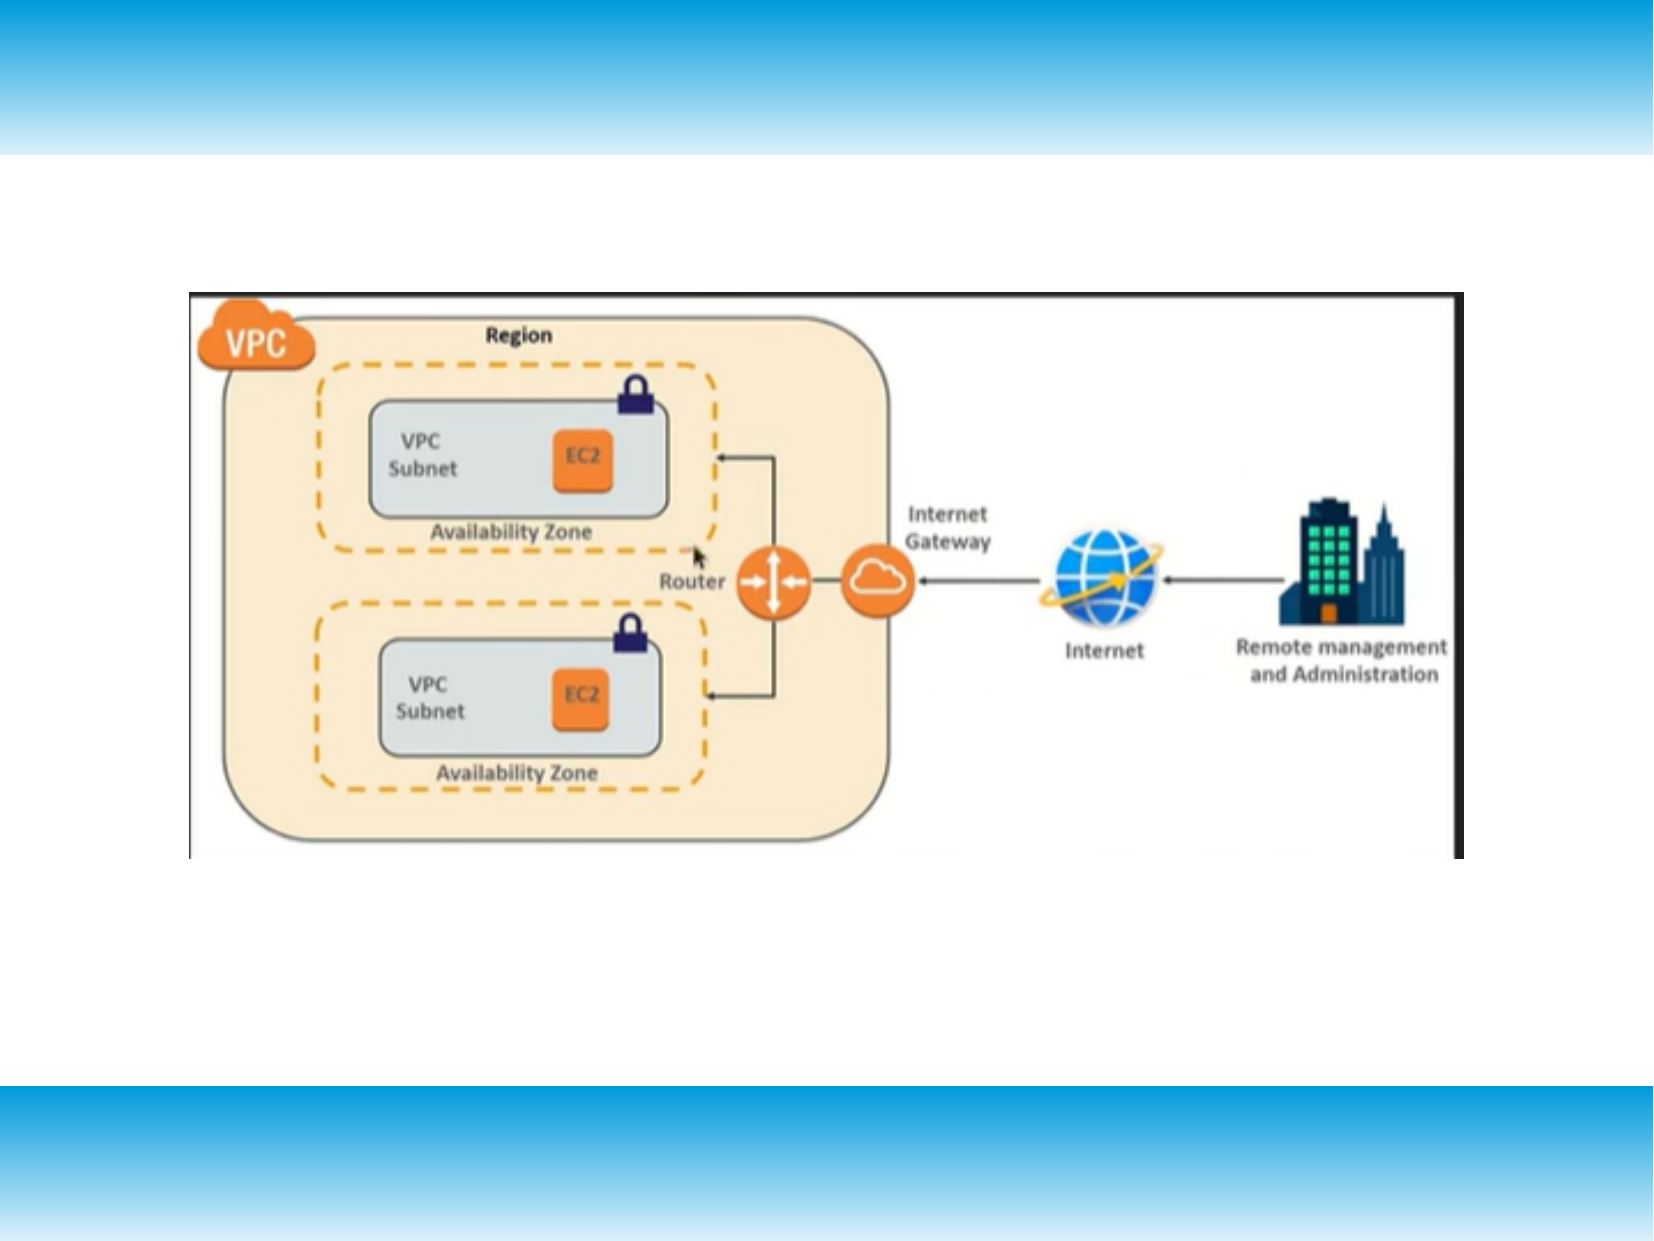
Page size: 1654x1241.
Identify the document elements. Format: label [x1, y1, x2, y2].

picture [189, 292, 1464, 860]
